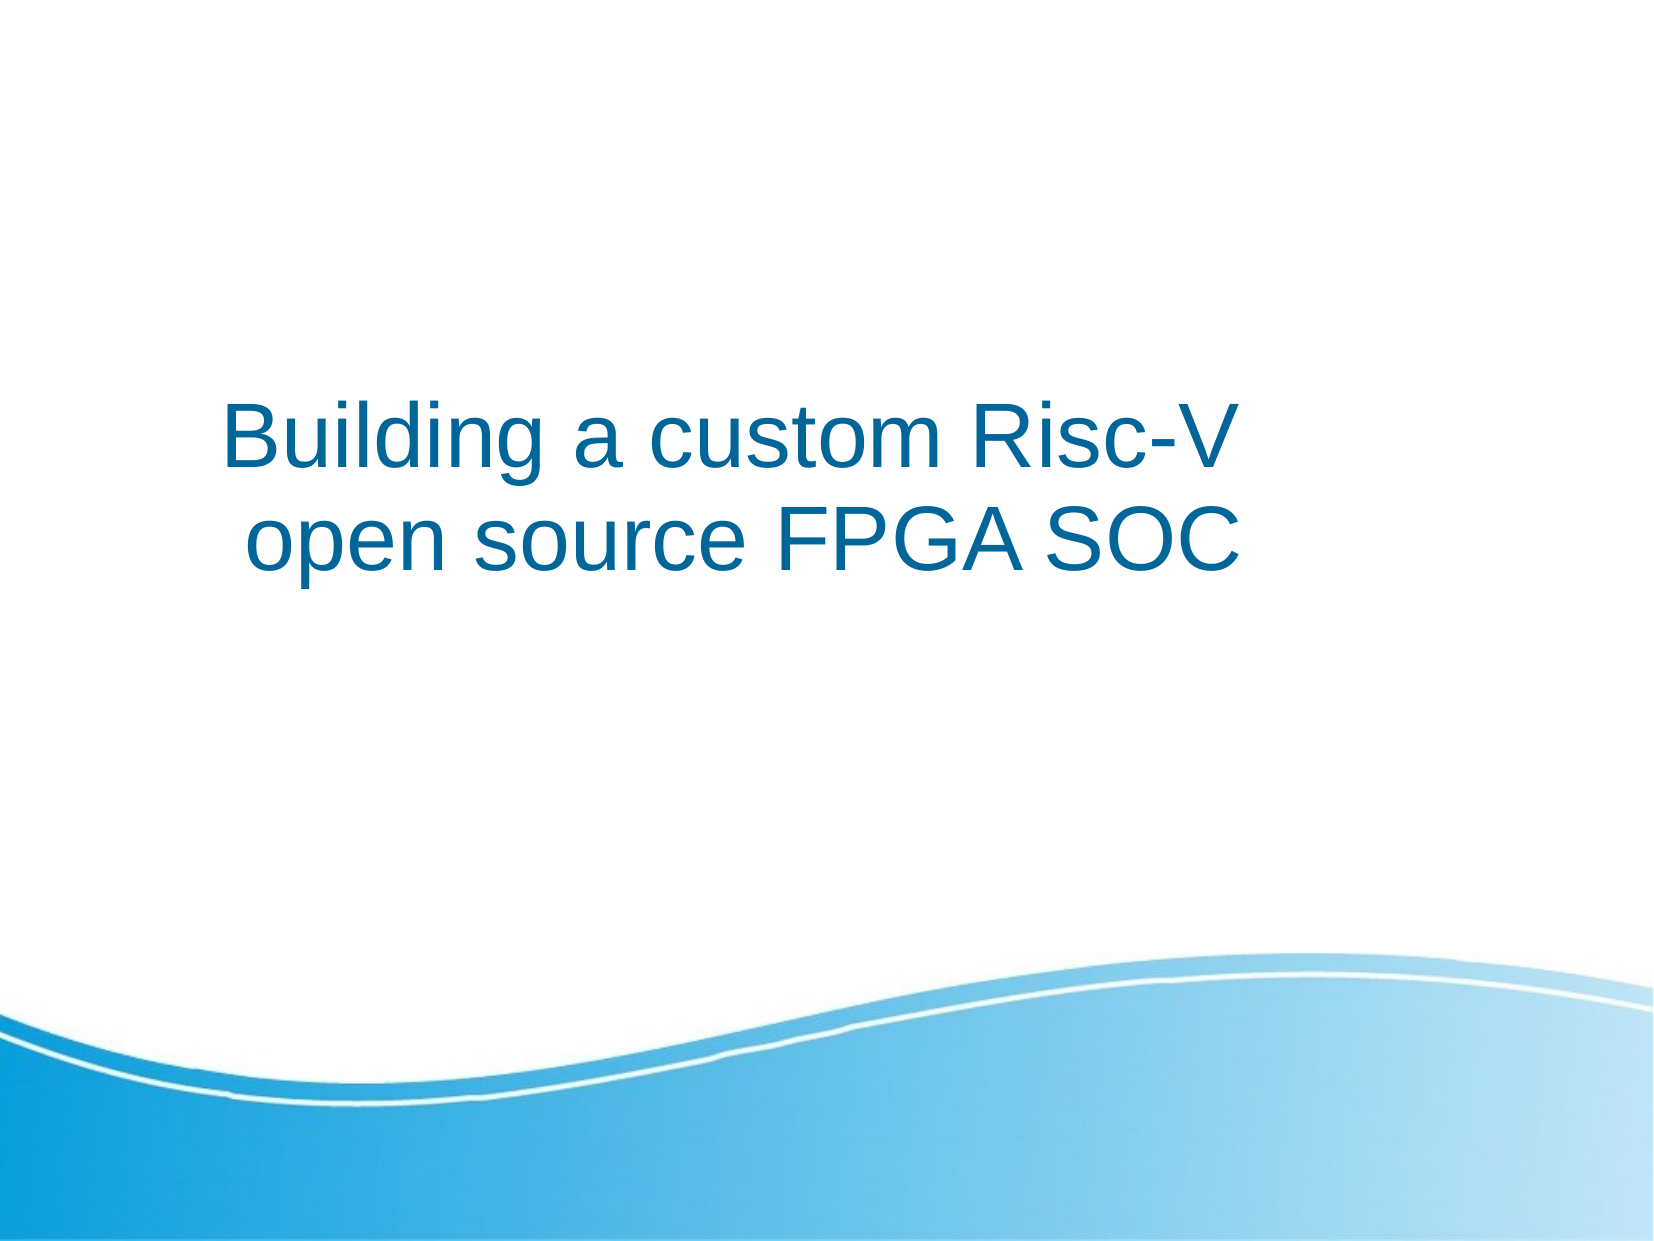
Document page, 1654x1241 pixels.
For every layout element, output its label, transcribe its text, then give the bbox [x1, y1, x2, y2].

picture [0, 952, 1654, 1241]
title Building a custom Risc-V open source FPGA SOC [0, 384, 1489, 592]
